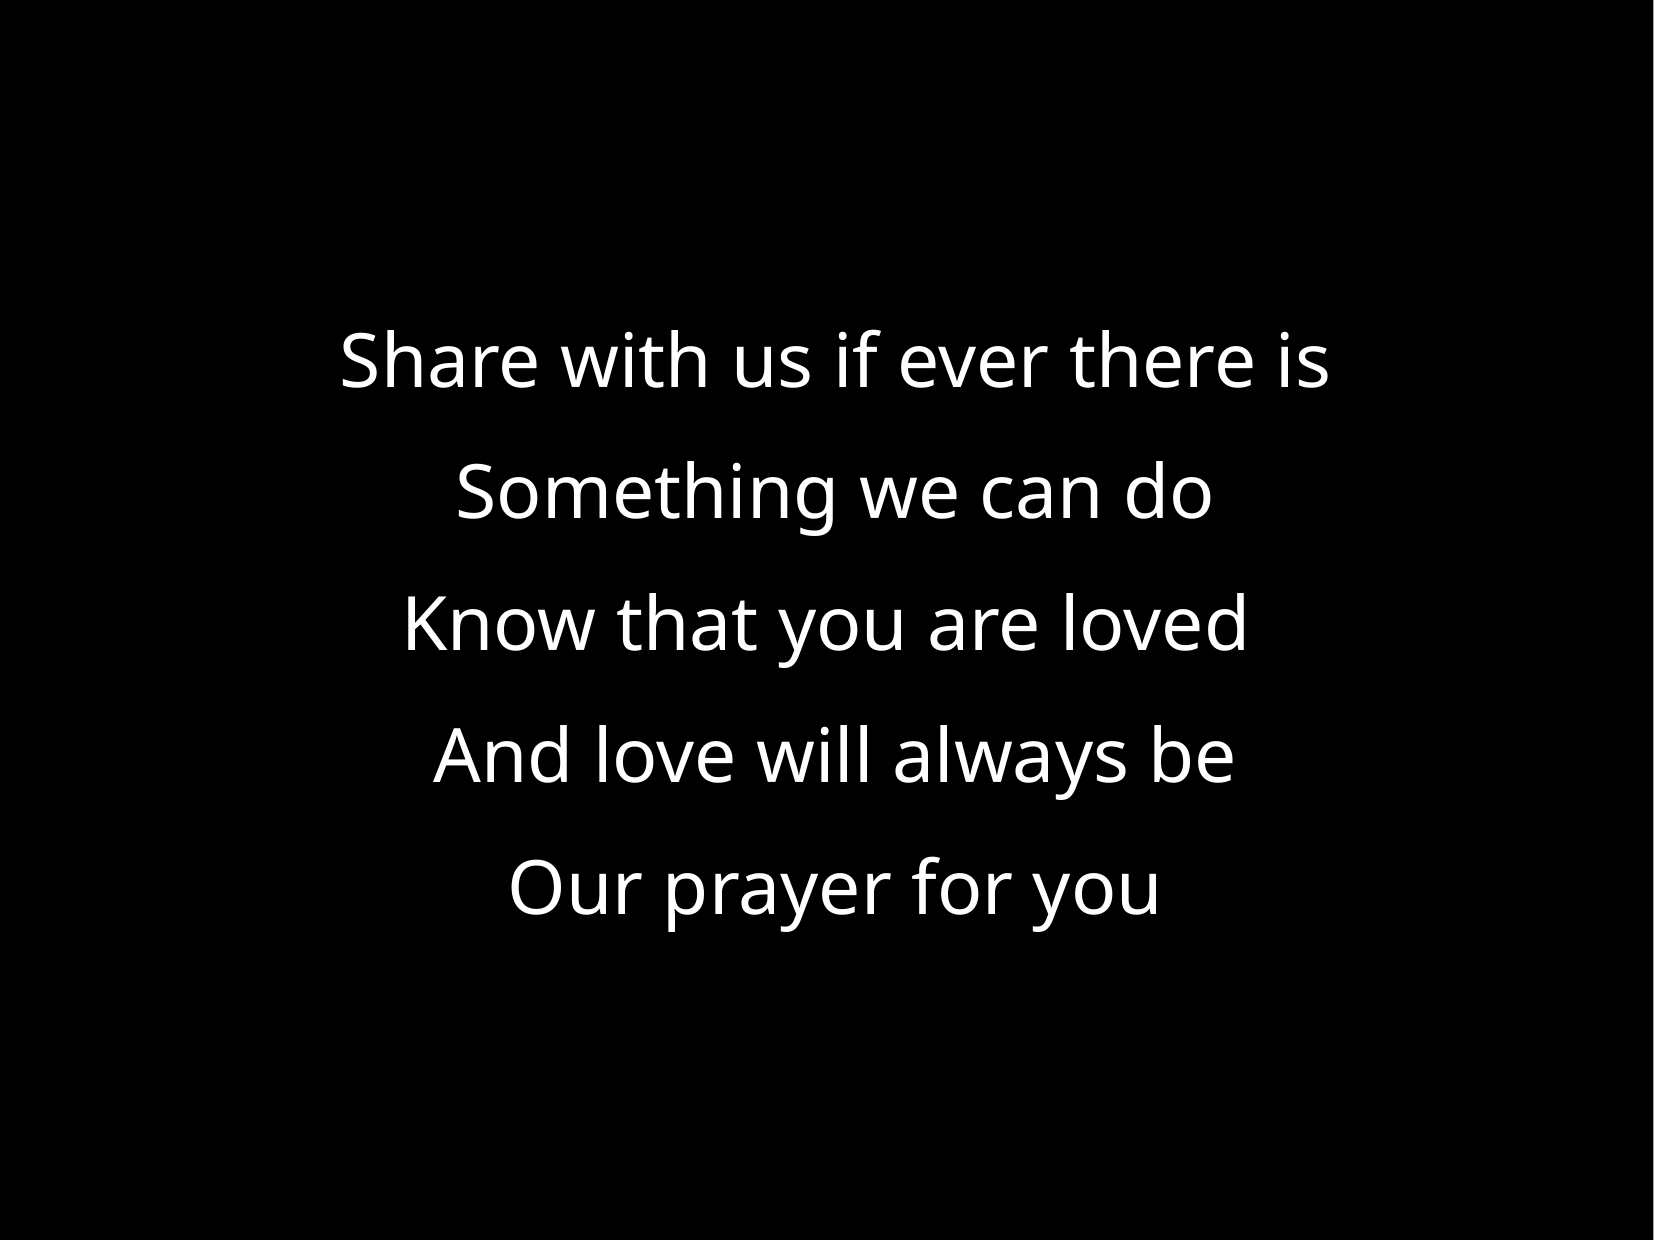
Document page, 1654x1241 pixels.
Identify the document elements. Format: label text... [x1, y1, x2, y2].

list Share with us if ever there is Something we can do Know that you are loved And love will always be Our prayer for you [0, 307, 1654, 1229]
